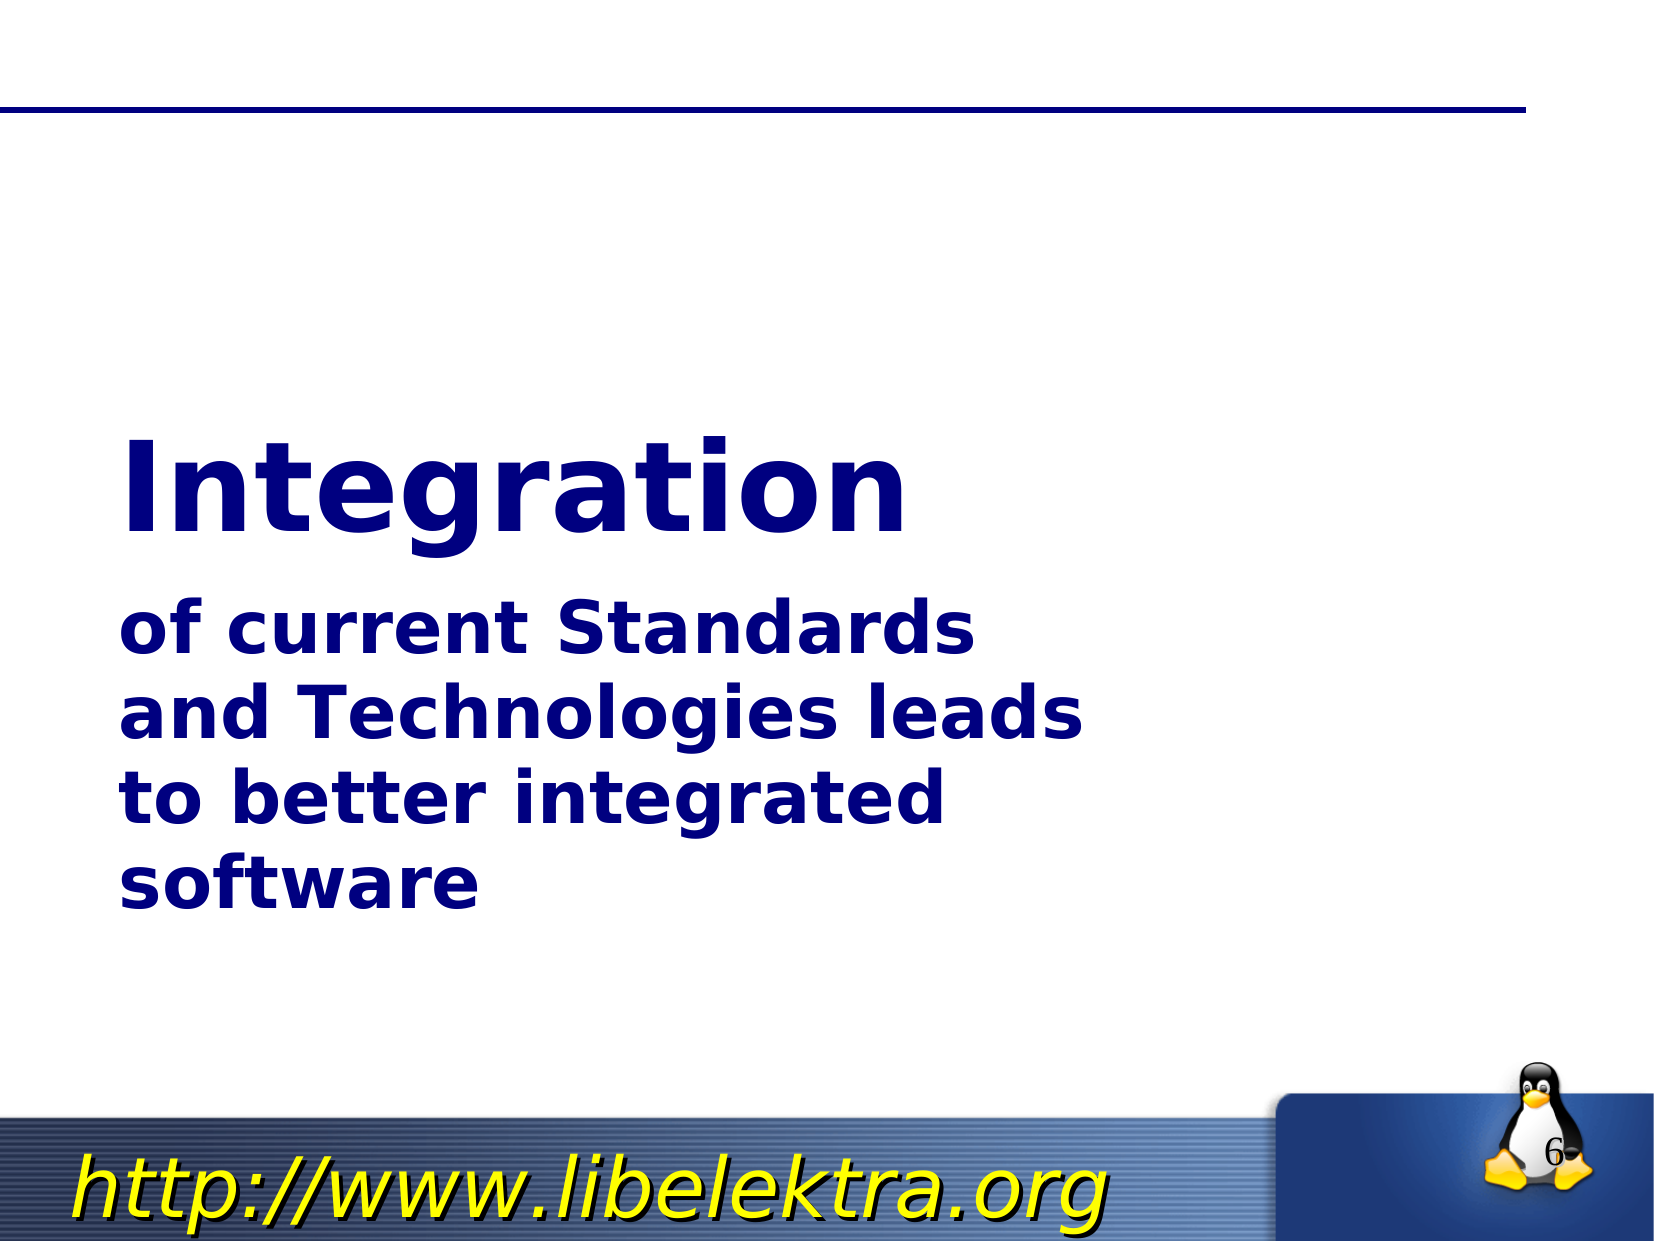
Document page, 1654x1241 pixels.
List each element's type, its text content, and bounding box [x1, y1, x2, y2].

picture [0, 1061, 1654, 1241]
text_box Integration of current Standards and Technologies leads to better integrated software [118, 405, 1088, 916]
text_box <Nummer> [1370, 1122, 1566, 1178]
